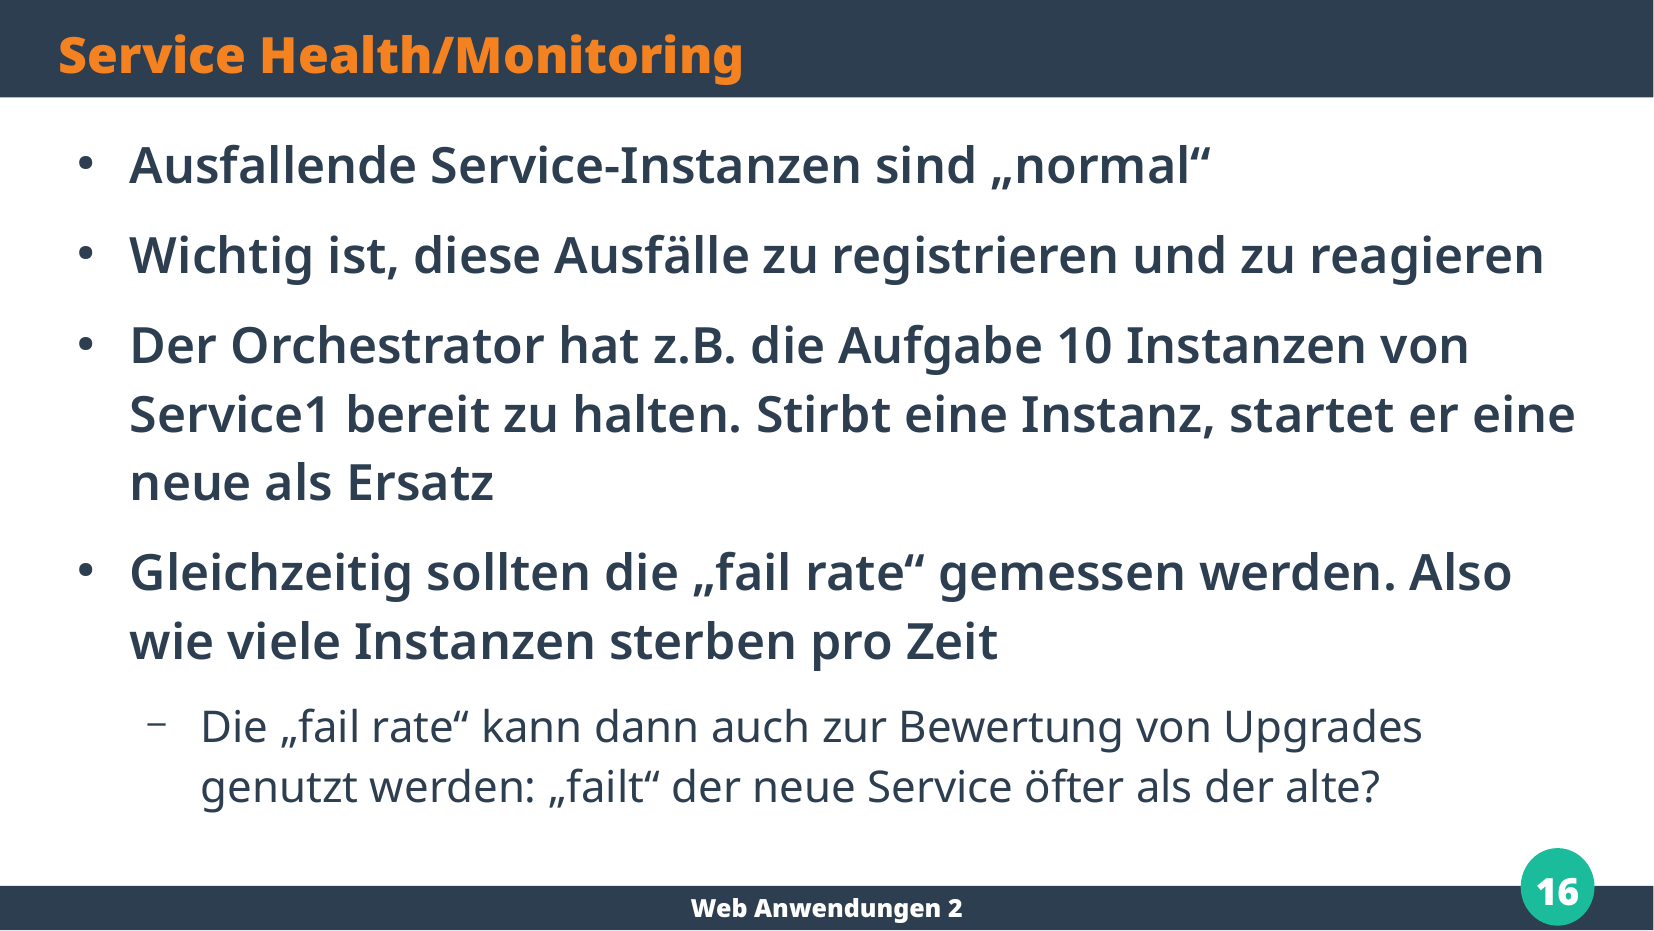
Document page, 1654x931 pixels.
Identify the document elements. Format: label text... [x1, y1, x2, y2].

title Service Health/Monitoring [59, 8, 1595, 89]
list Ausfallende Service-Instanzen sind „normal“ Wichtig ist, diese Ausfälle zu registrieren und zu reagieren Der Orchestrator hat z.B. die Aufgabe 10 Instanzen von Service1 bereit zu halten. Stirbt eine Instanz, startet er eine neue als Ersatz Gleichzeitig sollten die „fail rate“ gemessen werden. Also wie viele Instanzen sterben pro Zeit Die „fail rate“ kann dann auch zur Bewertung von Upgrades genutzt werden: „failt“ der neue Service öfter als der alte? [59, 129, 1595, 864]
